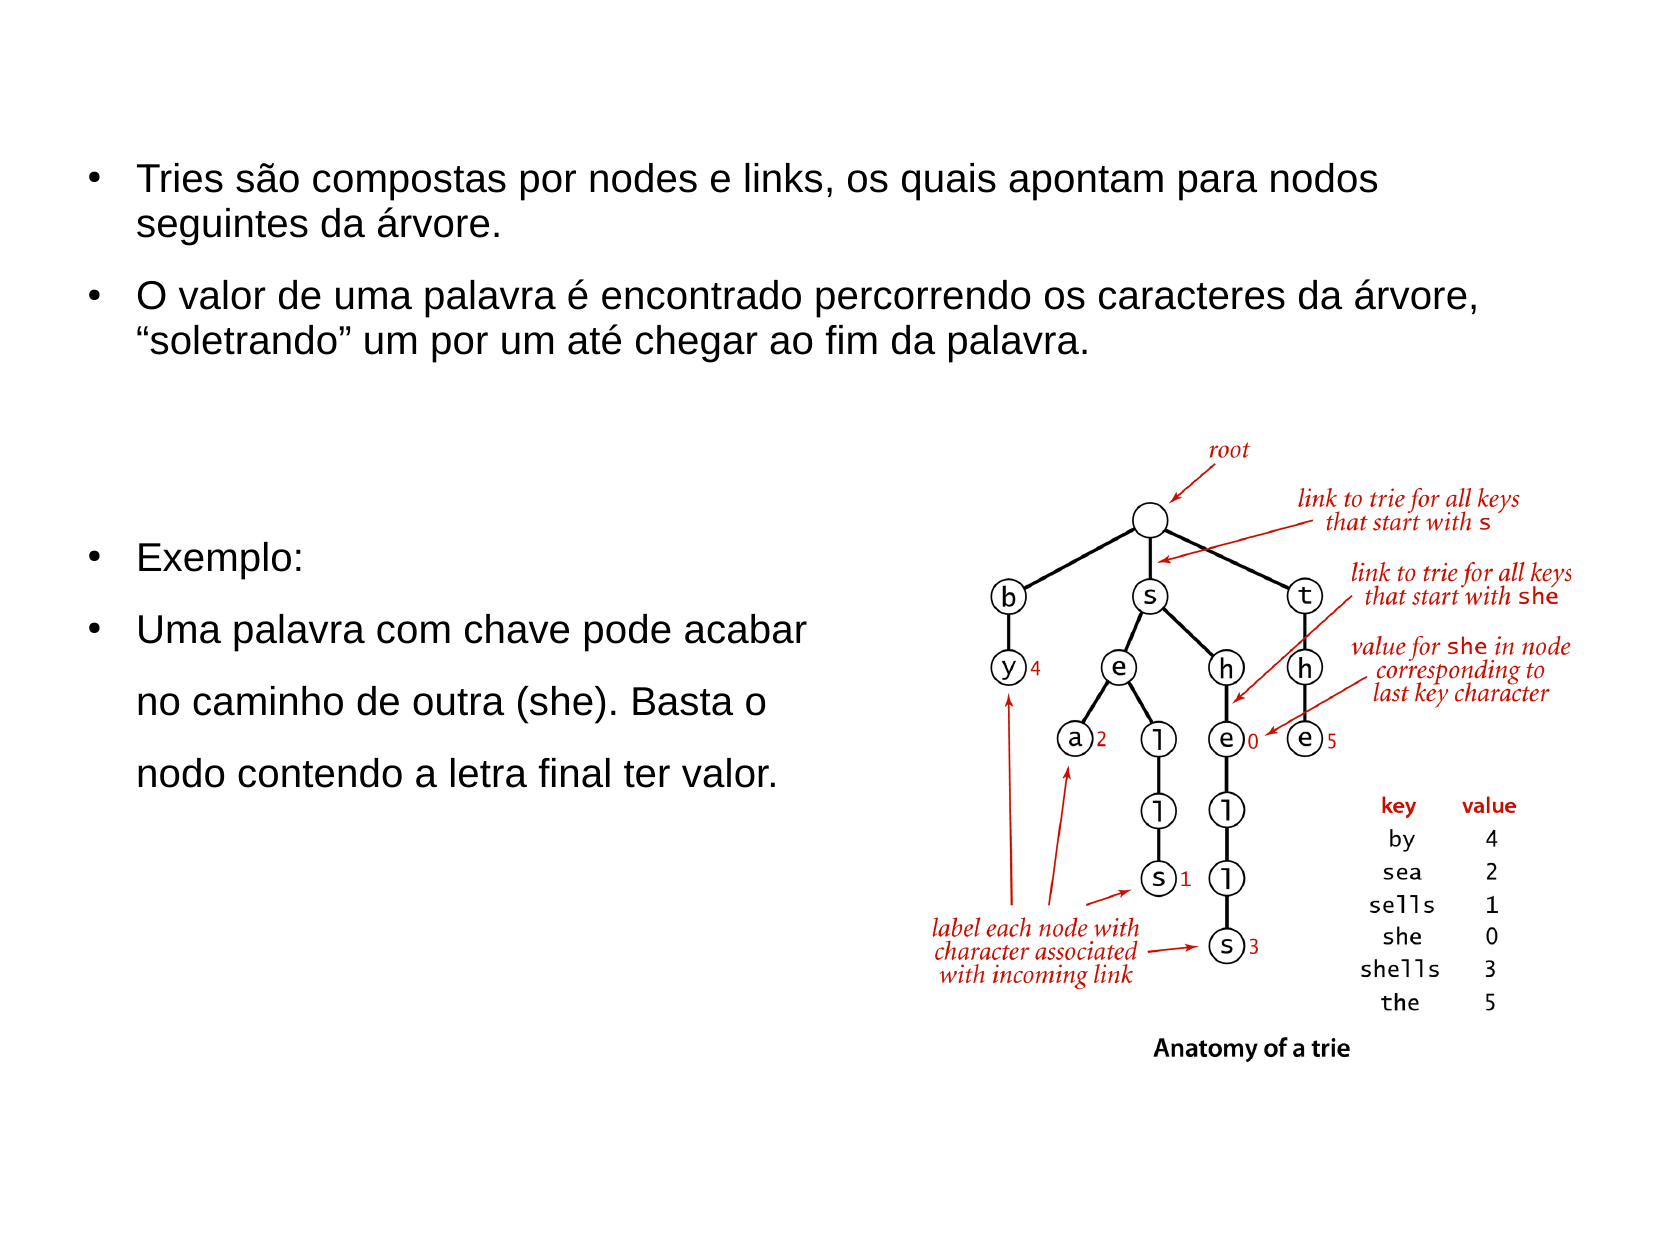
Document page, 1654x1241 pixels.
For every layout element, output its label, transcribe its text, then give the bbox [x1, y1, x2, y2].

list Tries são compostas por nodes e links, os quais apontam para nodos seguintes da árvore. O valor de uma palavra é encontrado percorrendo os caracteres da árvore, “soletrando” um por um até chegar ao fim da palavra. Exemplo: Uma palavra com chave pode acabar no caminho de outra (she). Basta o nodo contendo a letra final ter valor. [70, 83, 1560, 804]
picture [931, 436, 1571, 1063]
